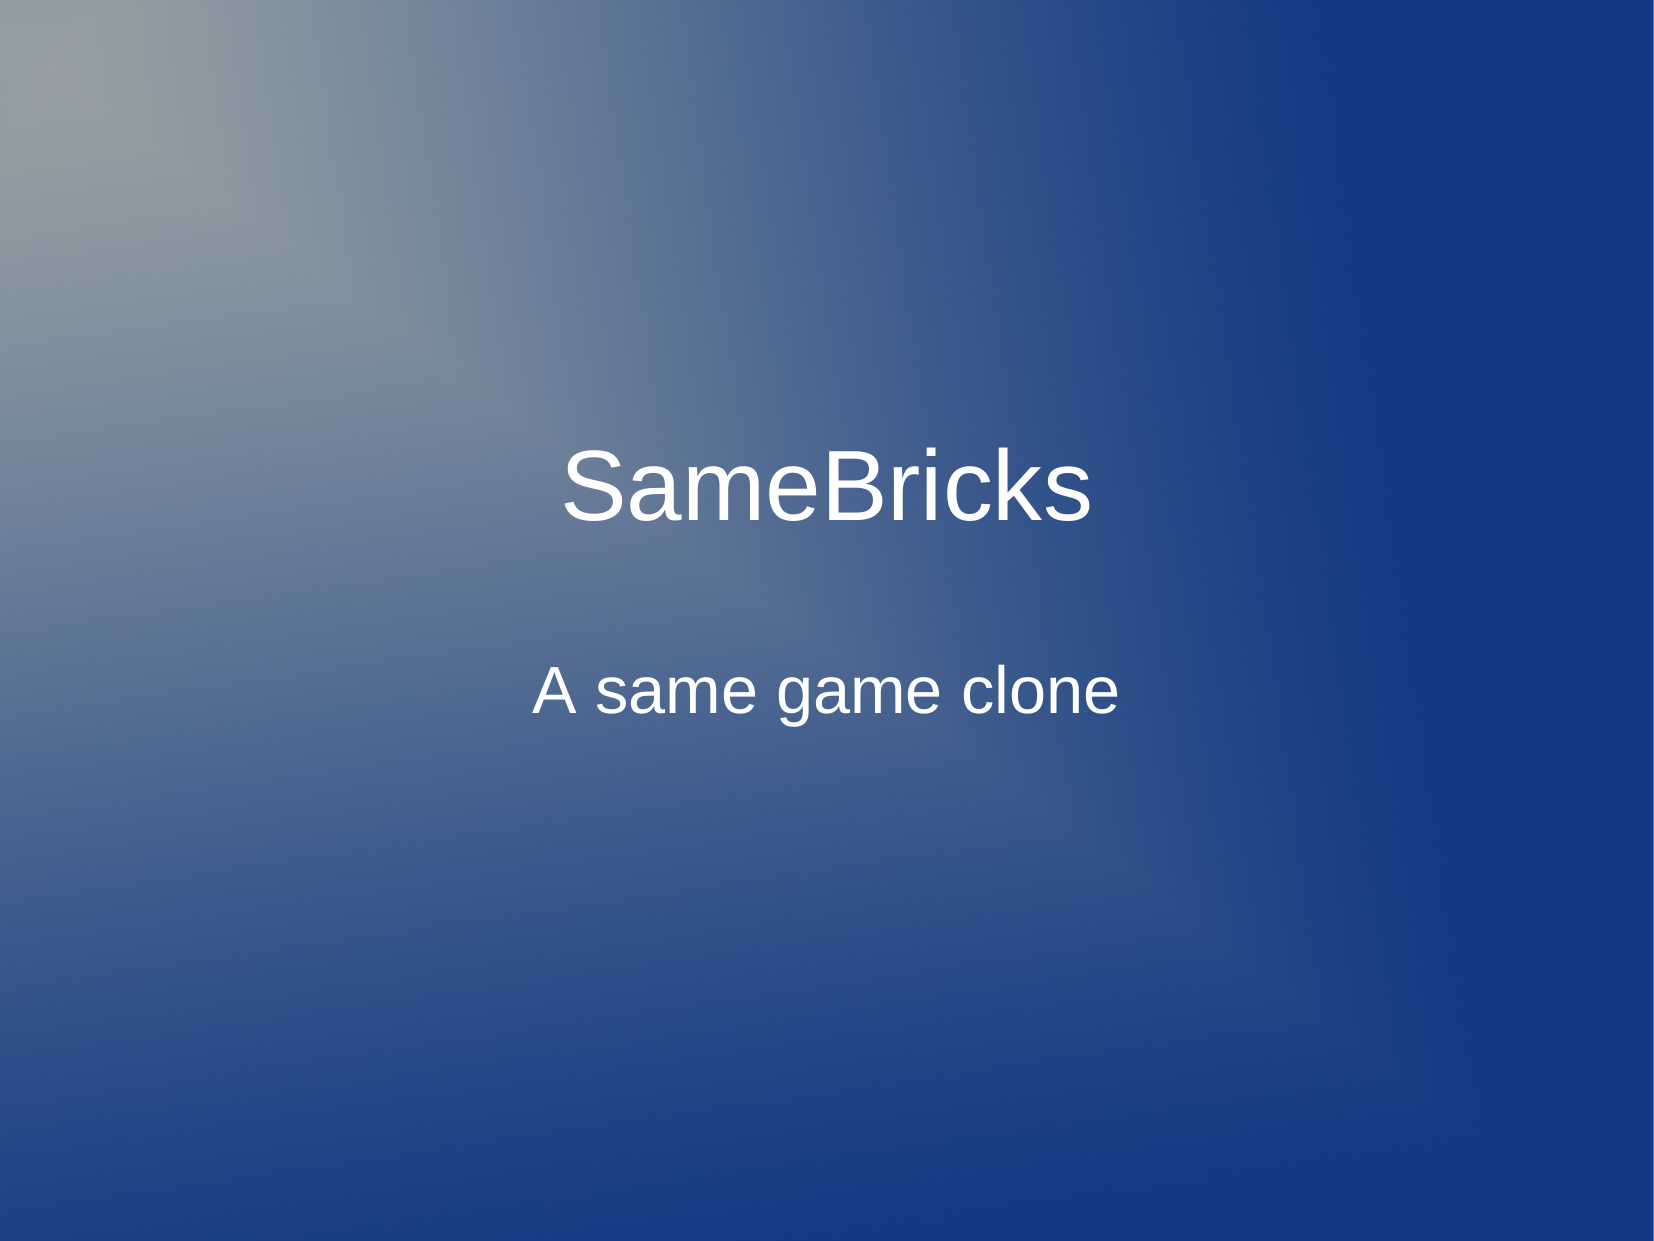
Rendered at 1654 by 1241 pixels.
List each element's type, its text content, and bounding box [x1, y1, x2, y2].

picture [0, 0, 1654, 1241]
subtitle SameBricks A same game clone [82, 49, 1571, 1109]
